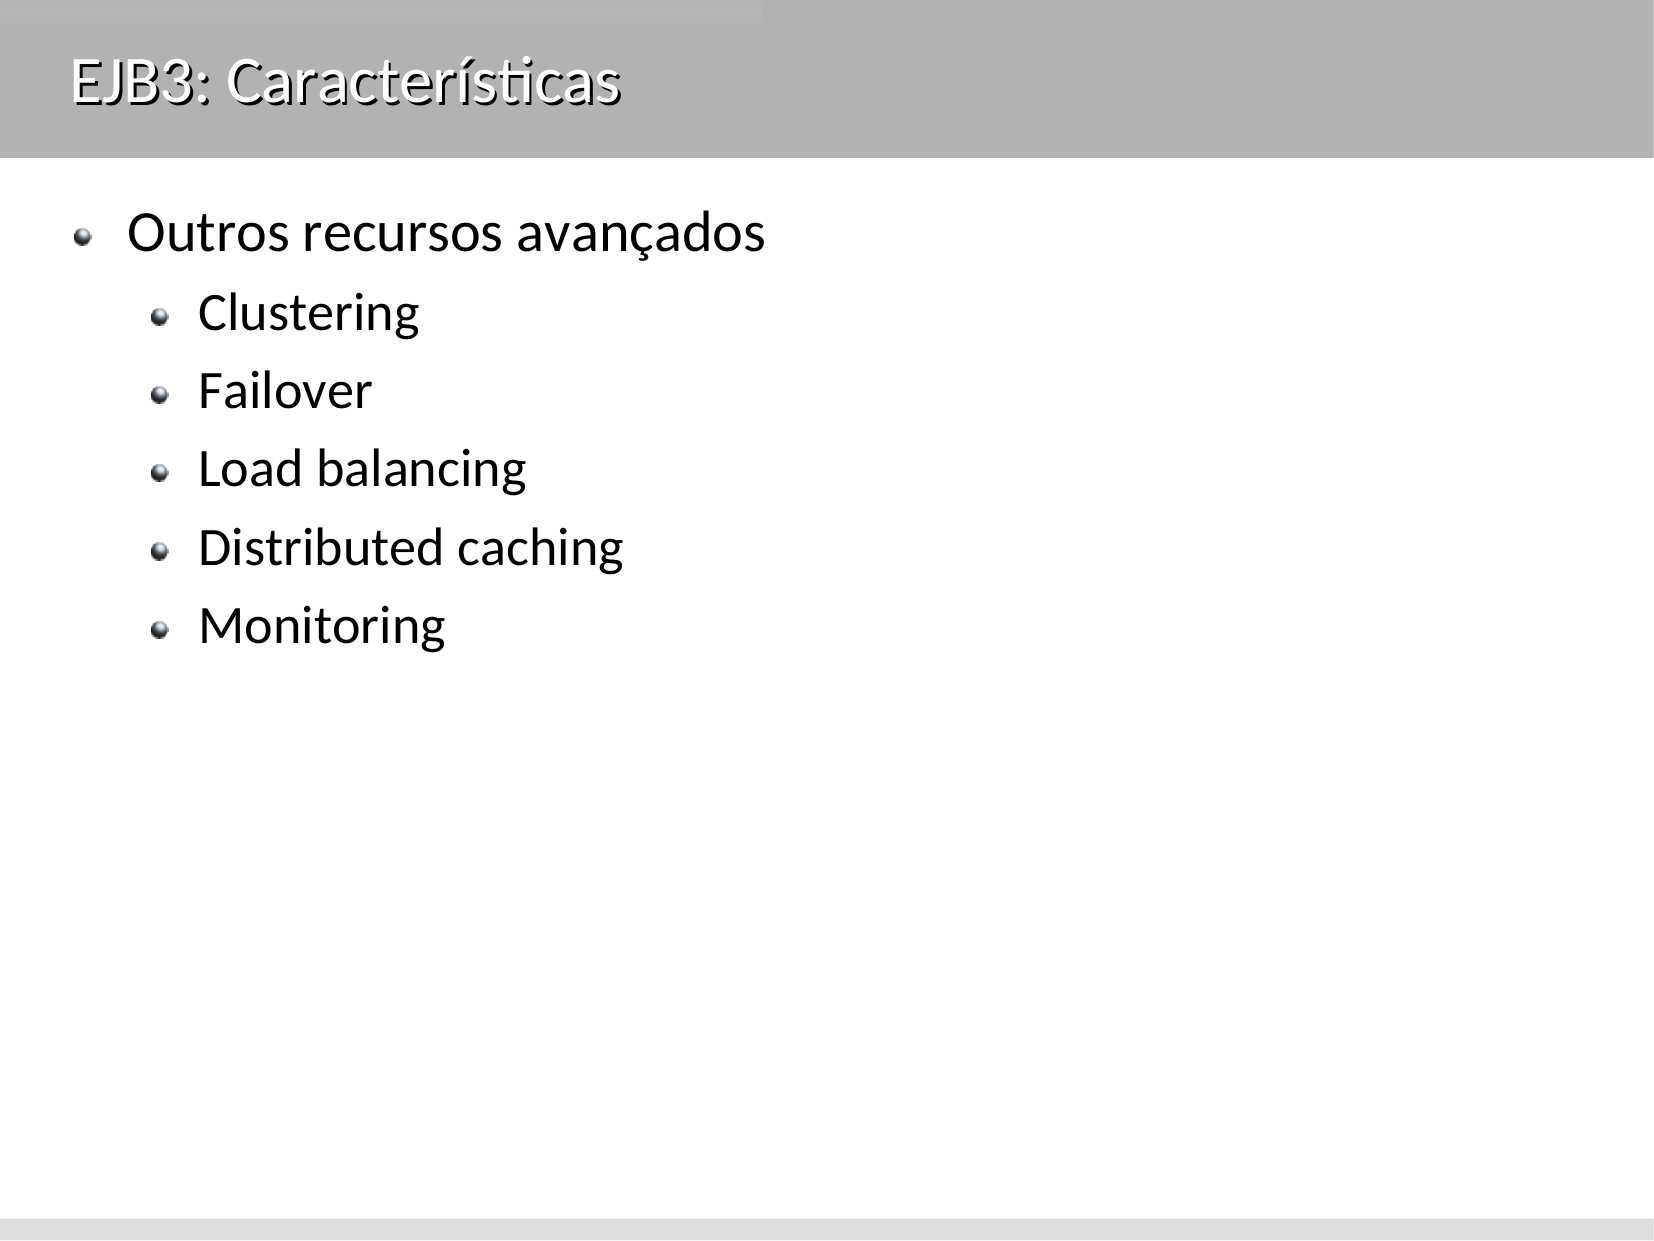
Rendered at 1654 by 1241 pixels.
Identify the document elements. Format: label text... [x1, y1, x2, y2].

title EJB3: Características [70, 11, 1536, 160]
list Outros recursos avançados Clustering Failover Load balancing Distributed caching Monitoring [56, 207, 1595, 1128]
